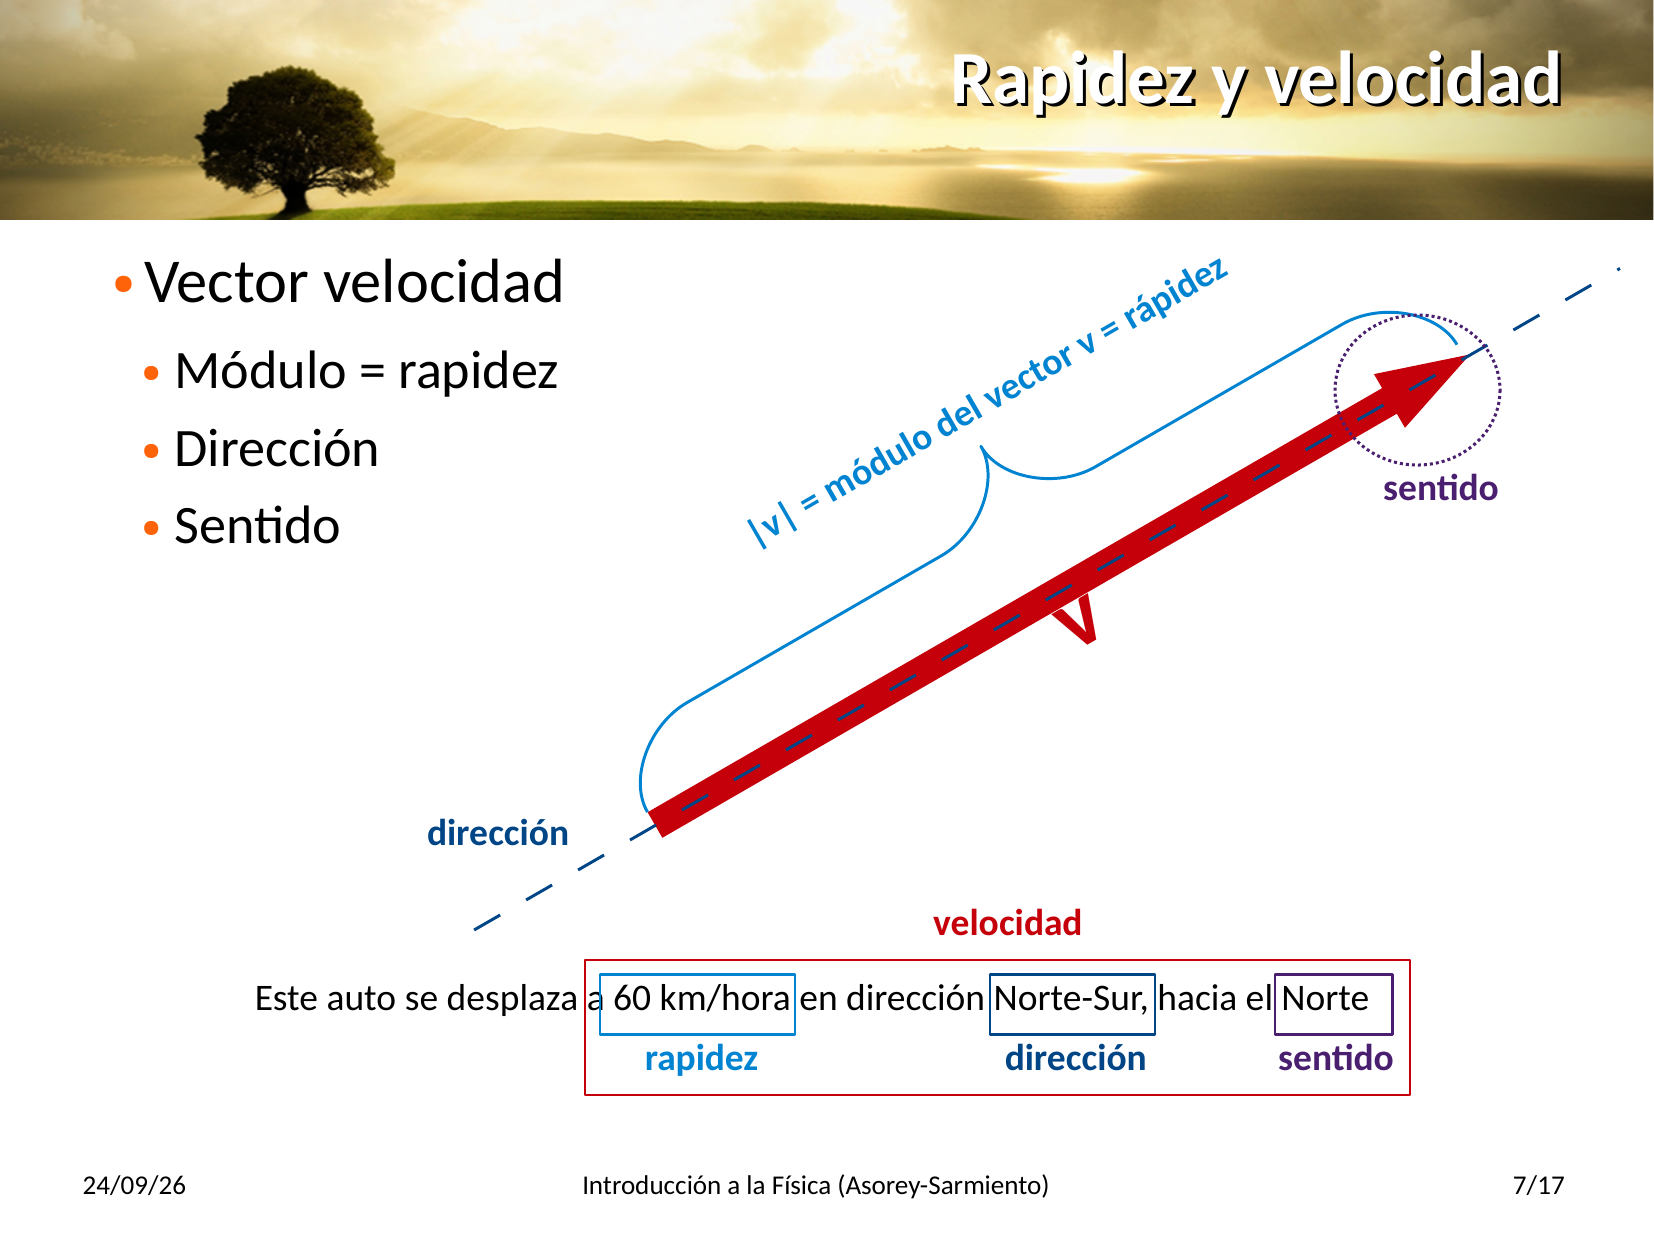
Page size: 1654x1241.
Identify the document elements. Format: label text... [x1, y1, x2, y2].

list Vector velocidad Módulo = rapidez Dirección Sentido [82, 255, 1571, 1156]
text_box dirección [412, 809, 586, 871]
text_box Este auto se desplaza a 60 km/hora en dirección Norte-Sur, hacia el Norte [601, 976, 794, 1033]
text_box sentido [1263, 1034, 1409, 1094]
text_box dirección [990, 1034, 1163, 1094]
text_box velocidad [918, 900, 1099, 961]
picture [0, 0, 1654, 220]
title Rapidez y velocidad [75, 19, 1564, 151]
text_box Este auto se desplaza a 60 km/hora en dirección Norte-Sur, hacia el Norte [240, 974, 584, 1035]
text_box rapidez [630, 1034, 776, 1094]
text_box Este auto se desplaza a 60 km/hora en dirección Norte-Sur, hacia el Norte [991, 976, 1154, 1033]
text_box sentido [1368, 464, 1516, 526]
text_box |v| = módulo del vector v = rápidez [724, 224, 1274, 578]
text_box Este auto se desplaza a 60 km/hora en dirección Norte-Sur, hacia el Norte [796, 974, 989, 1035]
text_box Este auto se desplaza a 60 km/hora en dirección Norte-Sur, hacia el Norte [1276, 976, 1391, 1033]
text_box Este auto se desplaza a 60 km/hora en dirección Norte-Sur, hacia el Norte [1156, 974, 1274, 1035]
